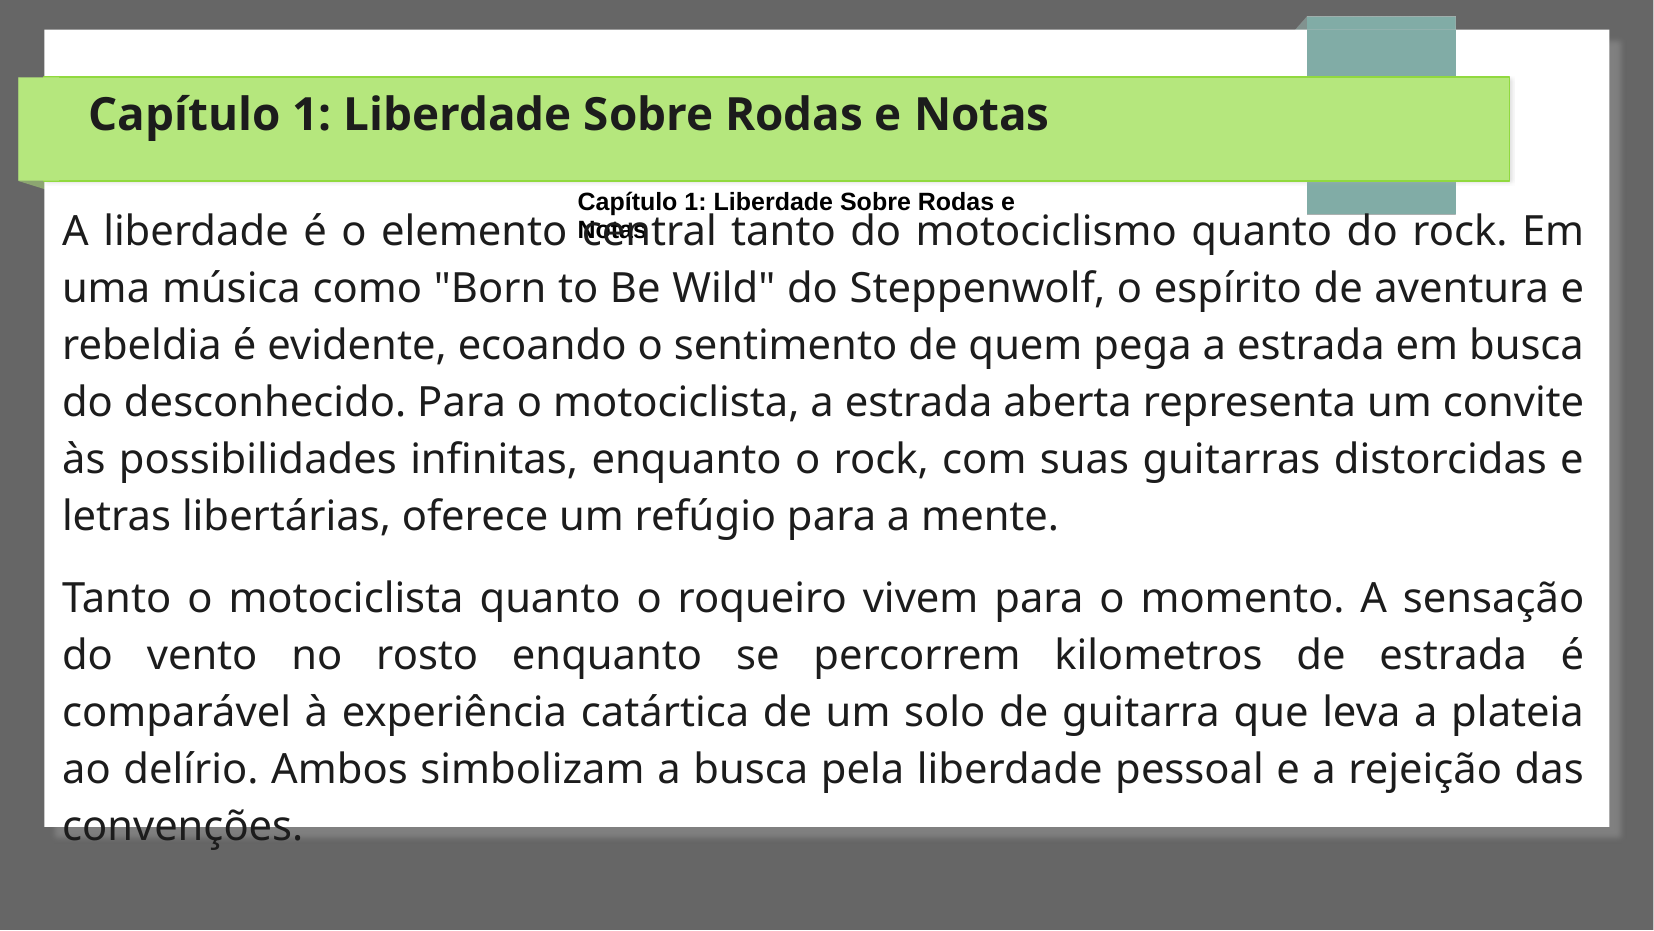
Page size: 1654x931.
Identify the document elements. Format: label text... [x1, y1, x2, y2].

title Capítulo 1: Liberdade Sobre Rodas e Notas [88, 79, 1506, 193]
text_box A liberdade é o elemento central tanto do motociclismo quanto do rock. Em uma música como "Born to Be Wild" do Steppenwolf, o espírito de aventura e rebeldia é evidente, ecoando o sentimento de quem pega a estrada em busca do desconhecido. Para o motociclista, a estrada aberta representa um convite às possibilidades infinitas, enquanto o rock, com suas guitarras distorcidas e letras libertárias, oferece um refúgio para a mente. Tanto o motociclista quanto o roqueiro vivem para o momento. A sensação do vento no rosto enquanto se percorrem kilometros de estrada é comparável à experiência catártica de um solo de guitarra que leva a plateia ao delírio. Ambos simbolizam a busca pela liberdade pessoal e a rejeição das convenções. [47, 193, 1600, 833]
